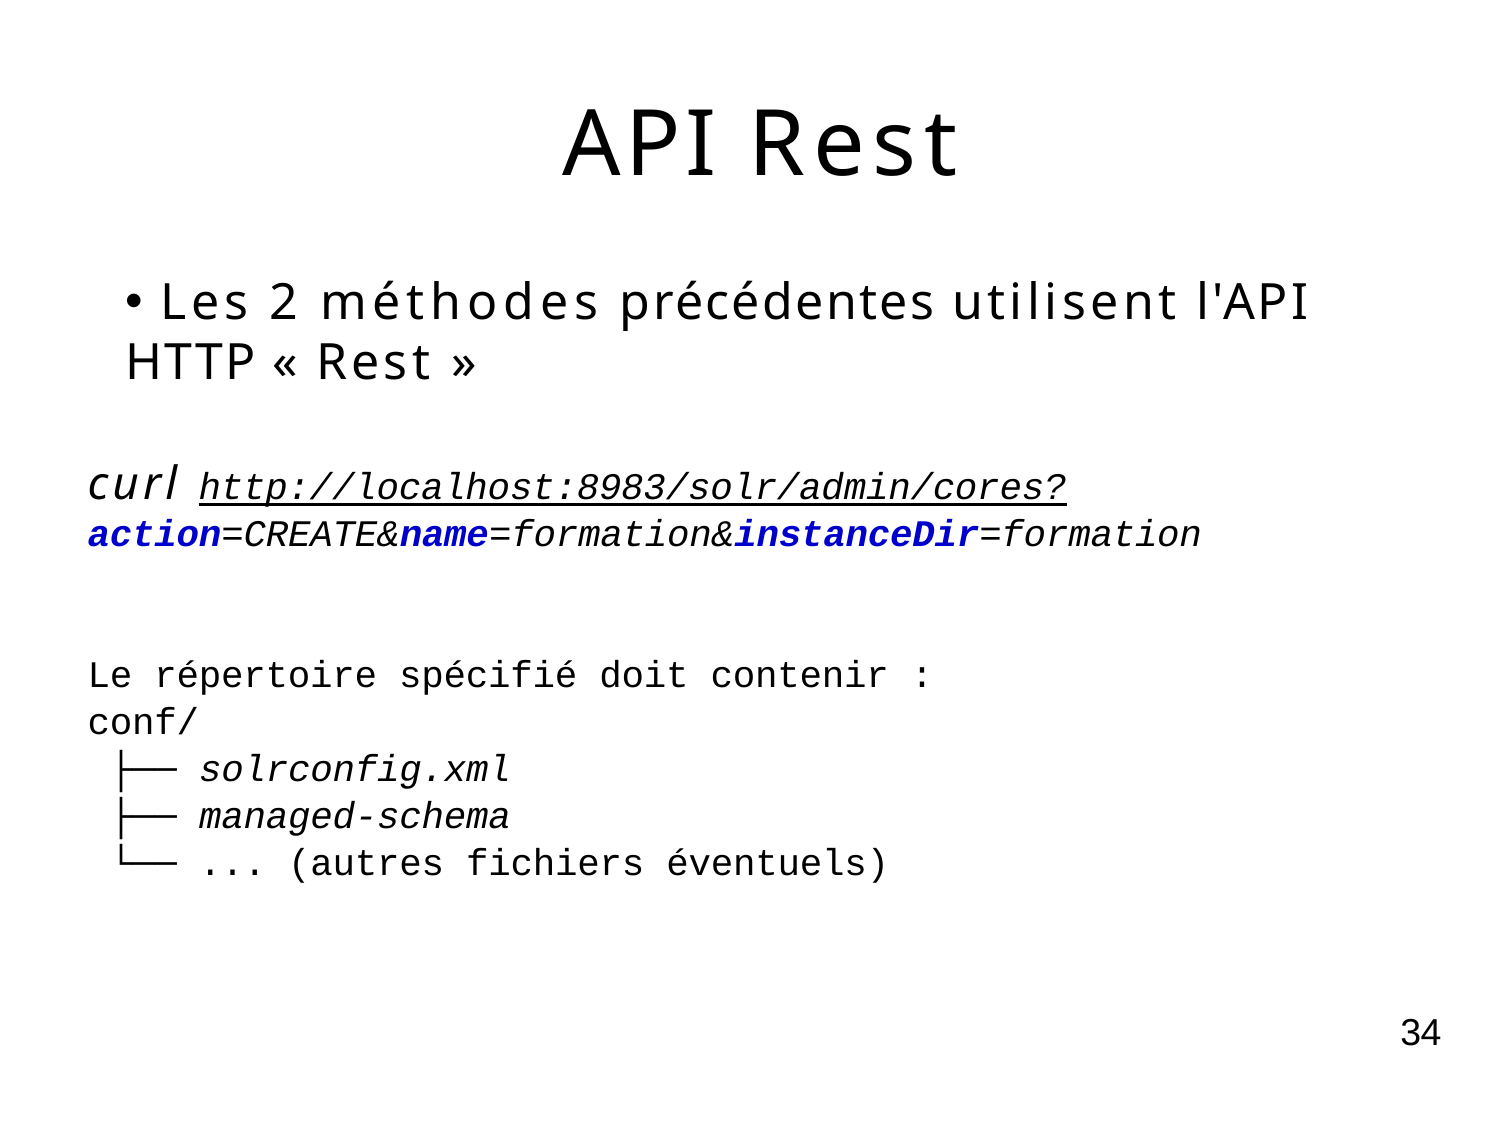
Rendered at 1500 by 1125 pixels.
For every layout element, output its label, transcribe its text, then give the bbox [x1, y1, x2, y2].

text_box Les 2 méthodes précédentes utilisent l'API HTTP « Rest » curl http://localhost:8983/solr/admin/cores? action=CREATE&name=formation&instanceDir=formation Le répertoire spécifié doit contenir : conf/ ├── solrconfig.xml ├── managed-schema └── ... (autres fichiers éventuels) [87, 267, 1342, 978]
title API Rest [87, 26, 1413, 272]
slide_number 34 [1373, 1009, 1451, 1125]
